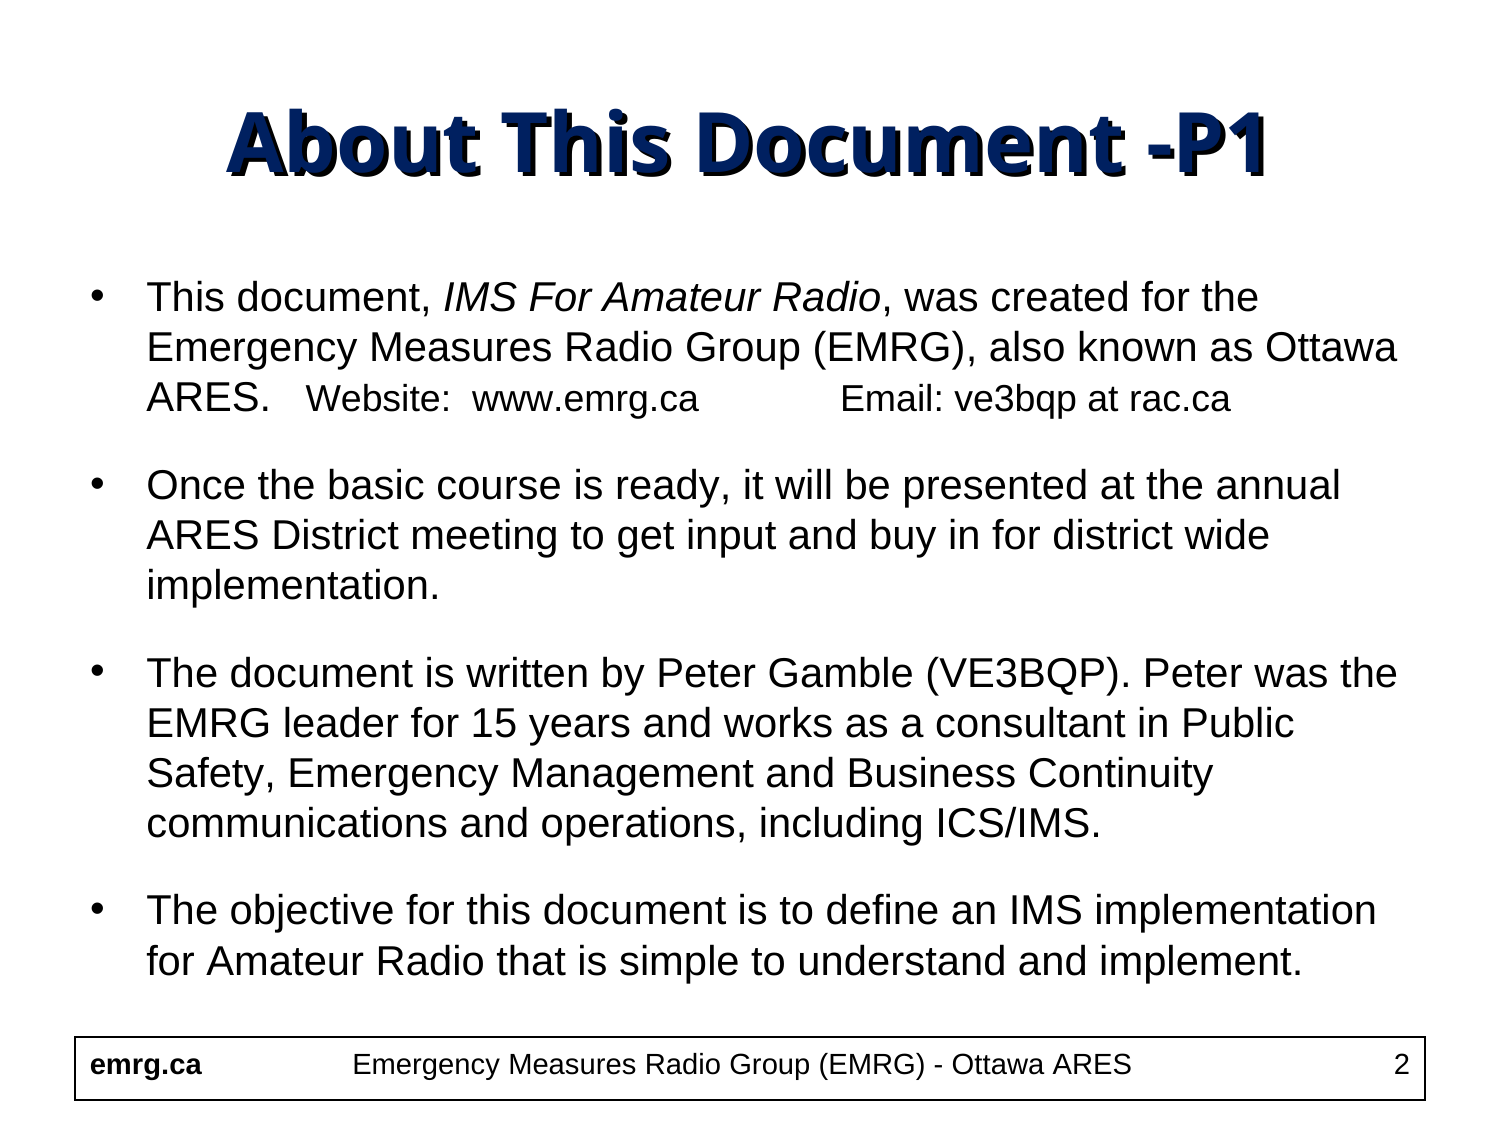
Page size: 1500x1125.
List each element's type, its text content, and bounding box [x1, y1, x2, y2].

text_box <number> [1246, 1037, 1426, 1103]
title About This Document -P1 [75, 45, 1426, 233]
text_box Emergency Measures Radio Group (EMRG) - Ottawa ARES [247, 1037, 1238, 1103]
list This document, IMS For Amateur Radio, was created for the Emergency Measures Radio Group (EMRG), also known as Ottawa ARES. Website: www.emrg.ca Email: ve3bqp at rac.ca Once the basic course is ready, it will be presented at the annual ARES District meeting to get input and buy in for district wide implementation. The document is written by Peter Gamble (VE3BQP). Peter was the EMRG leader for 15 years and works as a consultant in Public Safety, Emergency Management and Business Continuity communications and operations, including ICS/IMS. The objective for this document is to define an IMS implementation for Amateur Radio that is simple to understand and implement. [75, 262, 1426, 1005]
